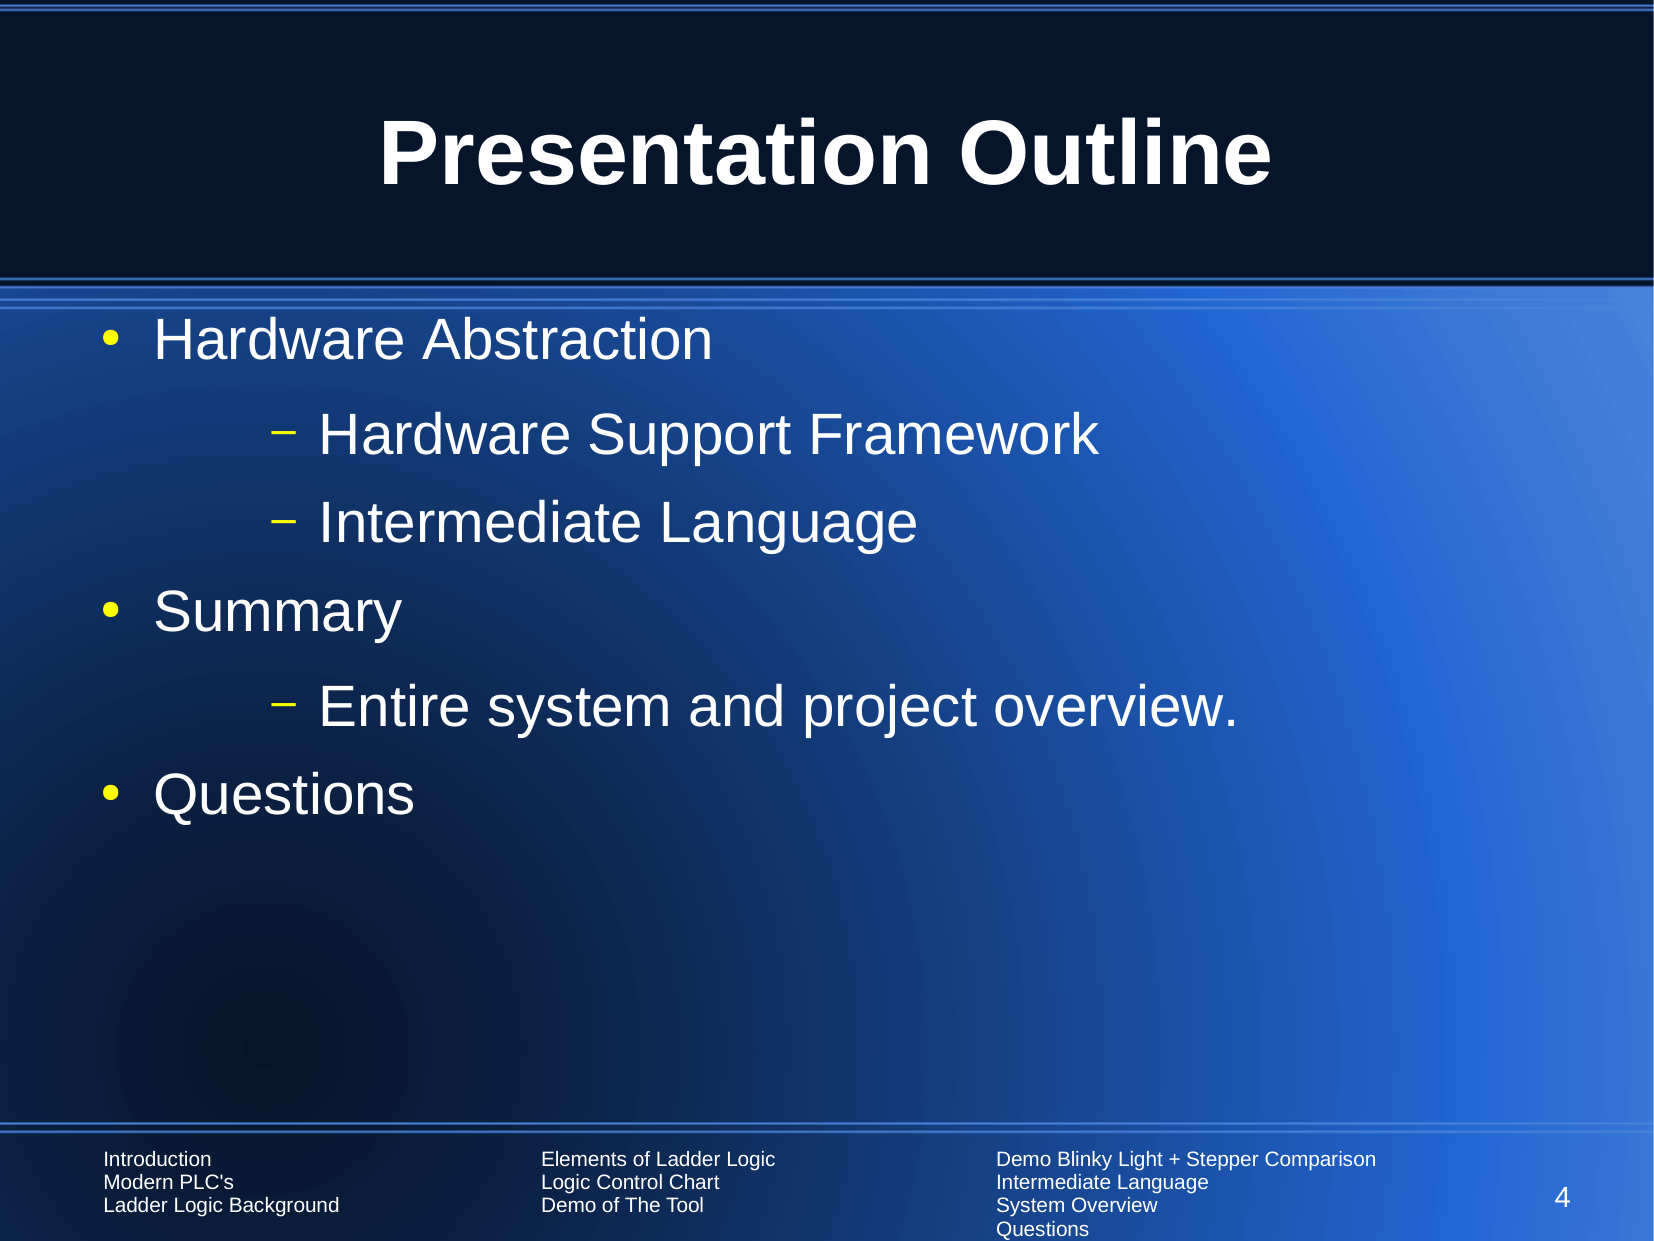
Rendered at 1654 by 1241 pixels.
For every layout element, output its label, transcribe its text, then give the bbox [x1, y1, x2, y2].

list Hardware Abstraction Hardware Support Framework Intermediate Language Summary Entire system and project overview. Questions [82, 307, 1571, 1126]
title Presentation Outline [82, 49, 1571, 257]
picture [0, 0, 1654, 1241]
